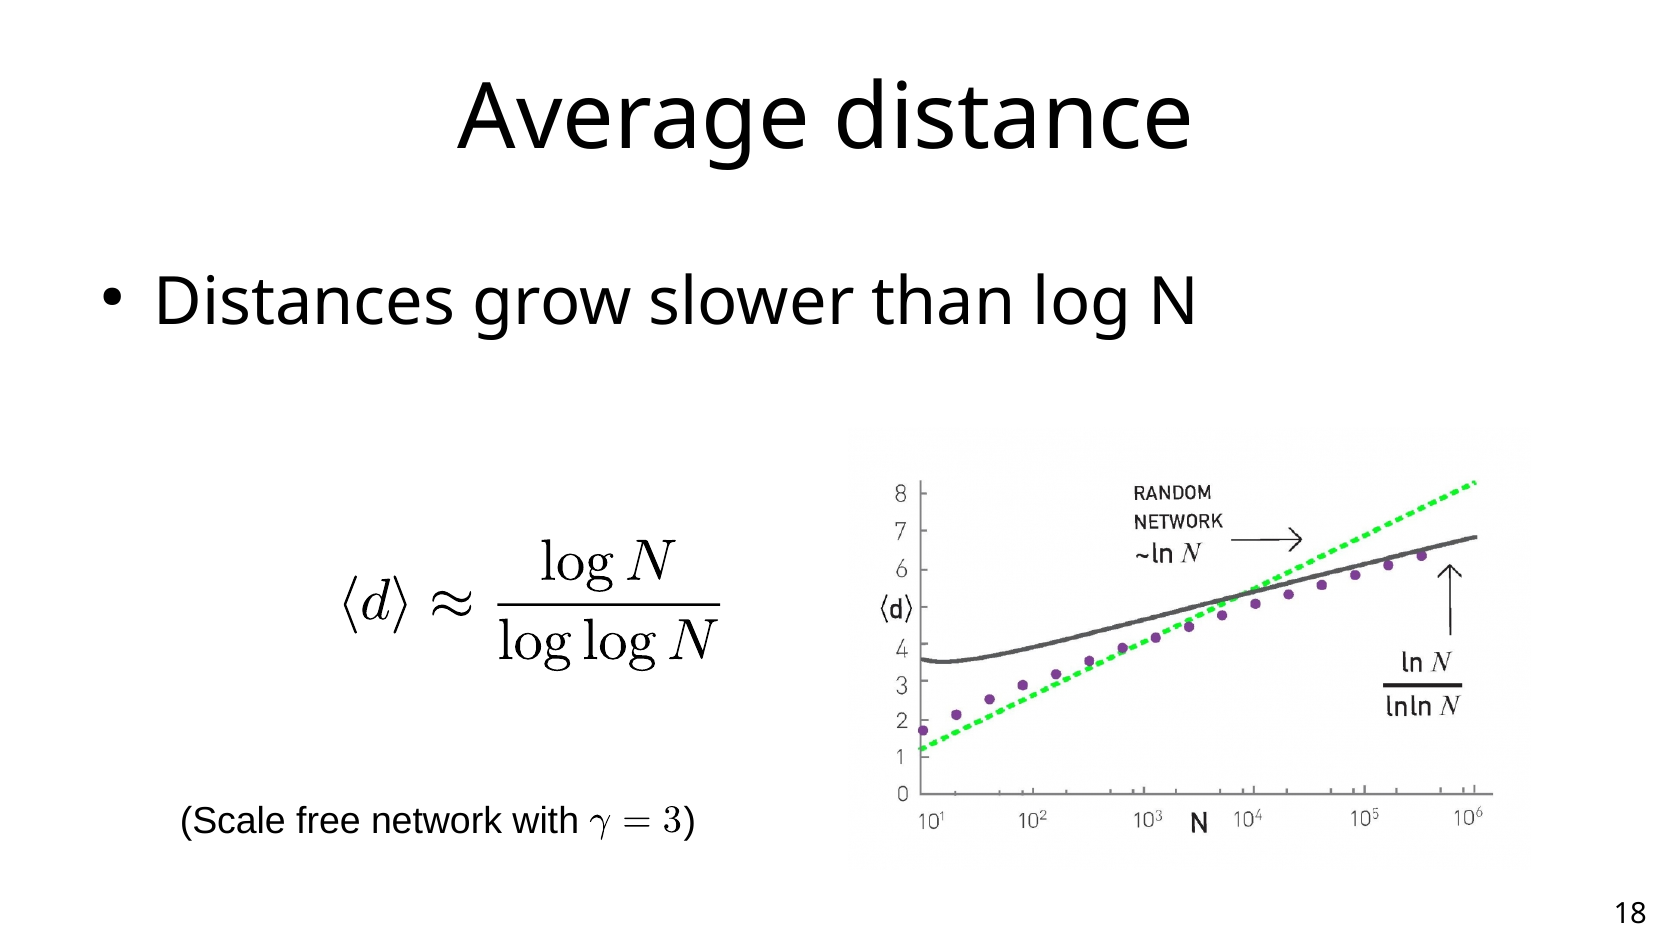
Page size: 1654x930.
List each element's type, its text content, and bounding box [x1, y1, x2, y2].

text_box [337, 539, 721, 672]
text_box (Scale free network with ) [165, 792, 826, 892]
picture [848, 427, 1531, 871]
text_box [589, 806, 682, 841]
list Distances grow slower than log N [82, 252, 1571, 793]
title Average distance [82, 1, 1571, 225]
